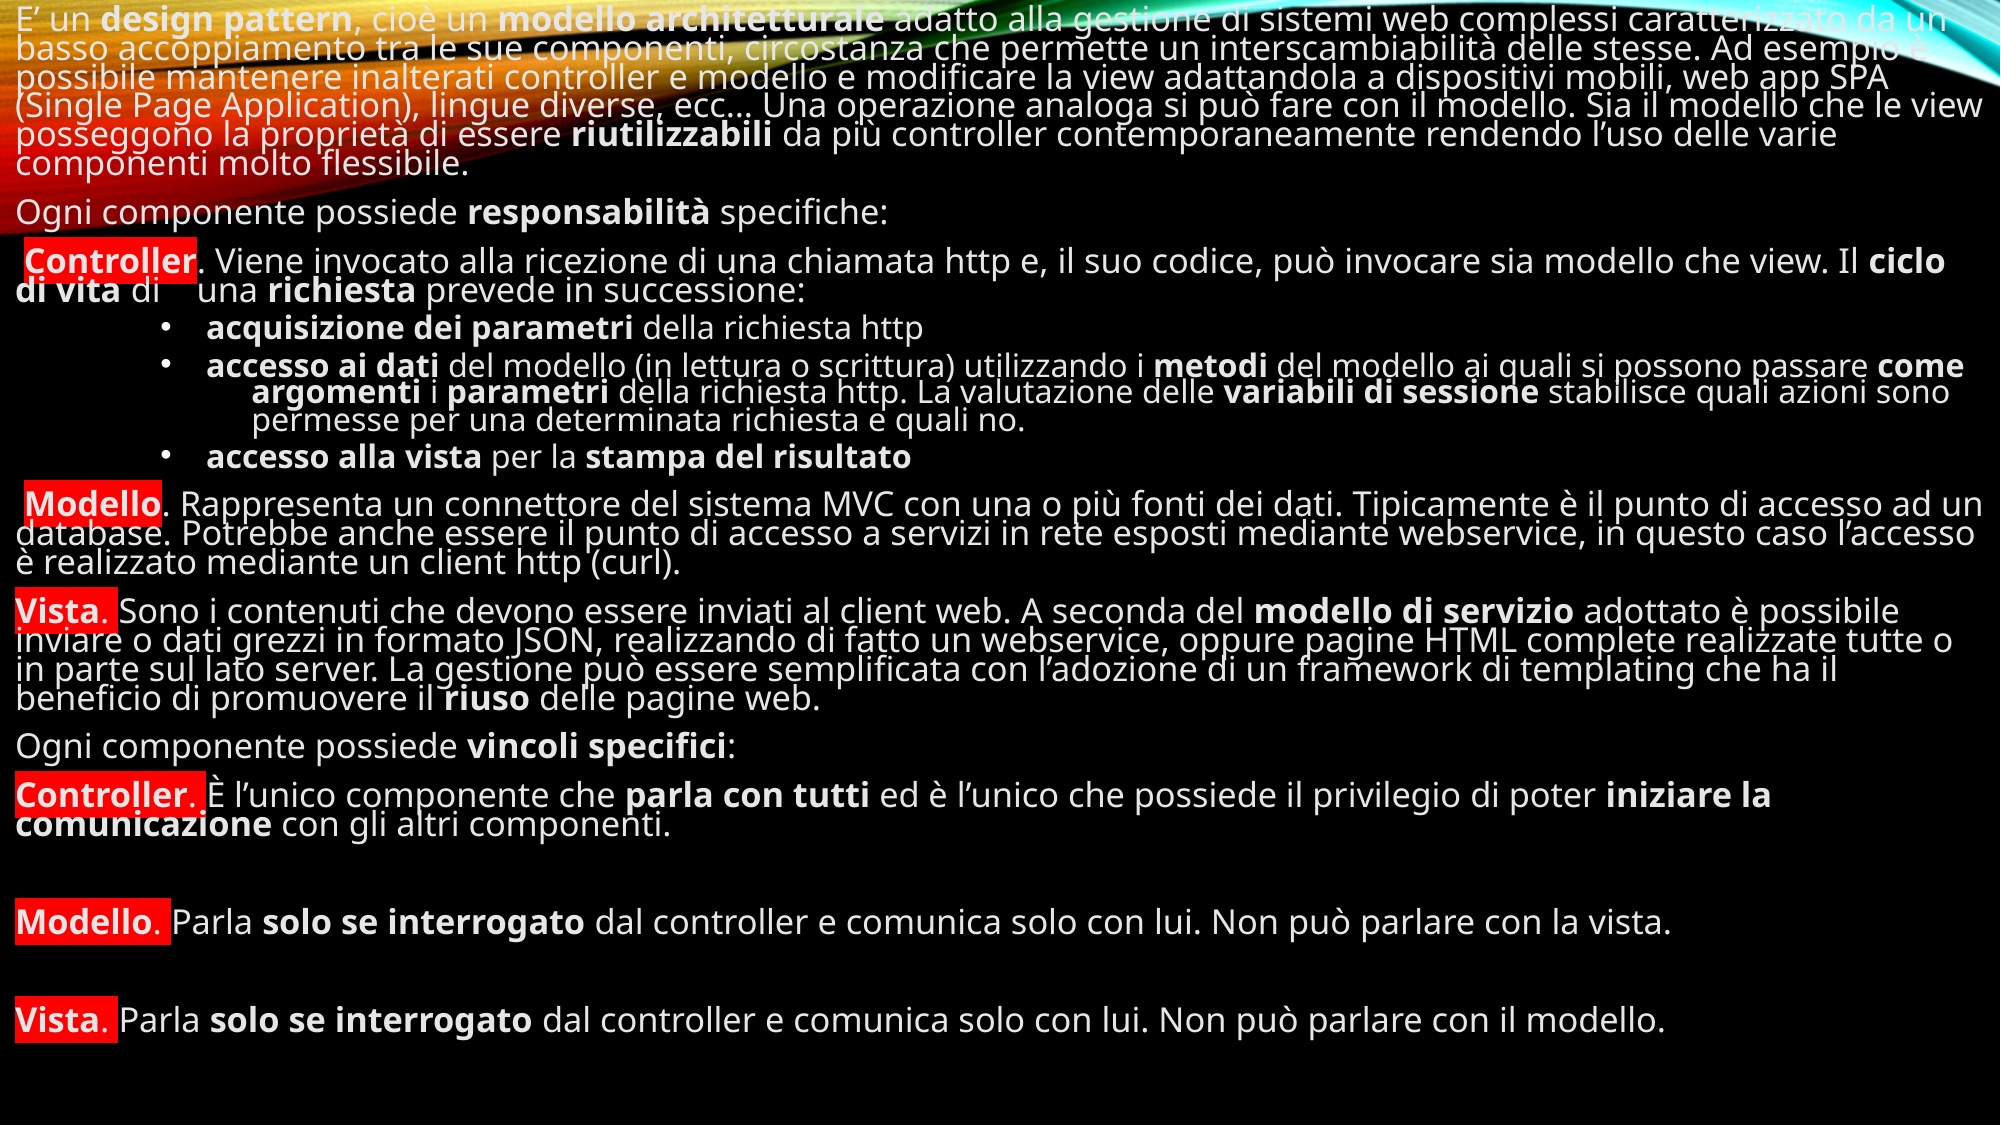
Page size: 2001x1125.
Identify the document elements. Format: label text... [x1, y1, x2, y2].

list E’ un design pattern, cioè un modello architetturale adatto alla gestione di sistemi web complessi caratterizzato da un basso accoppiamento tra le sue componenti, circostanza che permette un interscambiabilità delle stesse. Ad esempio è possibile mantenere inalterati controller e modello e modificare la view adattandola a dispositivi mobili, web app SPA (Single Page Application), lingue diverse, ecc… Una operazione analoga si può fare con il modello. Sia il modello che le view posseggono la proprietà di essere riutilizzabili da più controller contemporaneamente rendendo l’uso delle varie componenti molto flessibile. Ogni componente possiede responsabilità specifiche: Controller. Viene invocato alla ricezione di una chiamata http e, il suo codice, può invocare sia modello che view. Il ciclo di vita di una richiesta prevede in successione: acquisizione dei parametri della richiesta http accesso ai dati del modello (in lettura o scrittura) utilizzando i metodi del modello ai quali si possono passare come argomenti i parametri della richiesta http. La valutazione delle variabili di sessione stabilisce quali azioni sono permesse per una determinata richiesta e quali no. accesso alla vista per la stampa del risultato Modello. Rappresenta un connettore del sistema MVC con una o più fonti dei dati. Tipicamente è il punto di accesso ad un database. Potrebbe anche essere il punto di accesso a servizi in rete esposti mediante webservice, in questo caso l’accesso è realizzato mediante un client http (curl). Vista. Sono i contenuti che devono essere inviati al client web. A seconda del modello di servizio adottato è possibile inviare o dati grezzi in formato JSON, realizzando di fatto un webservice, oppure pagine HTML complete realizzate tutte o in parte sul lato server. La gestione può essere semplificata con l’adozione di un framework di templating che ha il beneficio di promuovere il riuso delle pagine web. Ogni componente possiede vincoli specifici: Controller. È l’unico componente che parla con tutti ed è l’unico che possiede il privilegio di poter iniziare la comunicazione con gli altri componenti. Modello. Parla solo se interrogato dal controller e comunica solo con lui. Non può parlare con la vista. Vista. Parla solo se interrogato dal controller e comunica solo con lui. Non può parlare con il modello. [0, 0, 2000, 1125]
